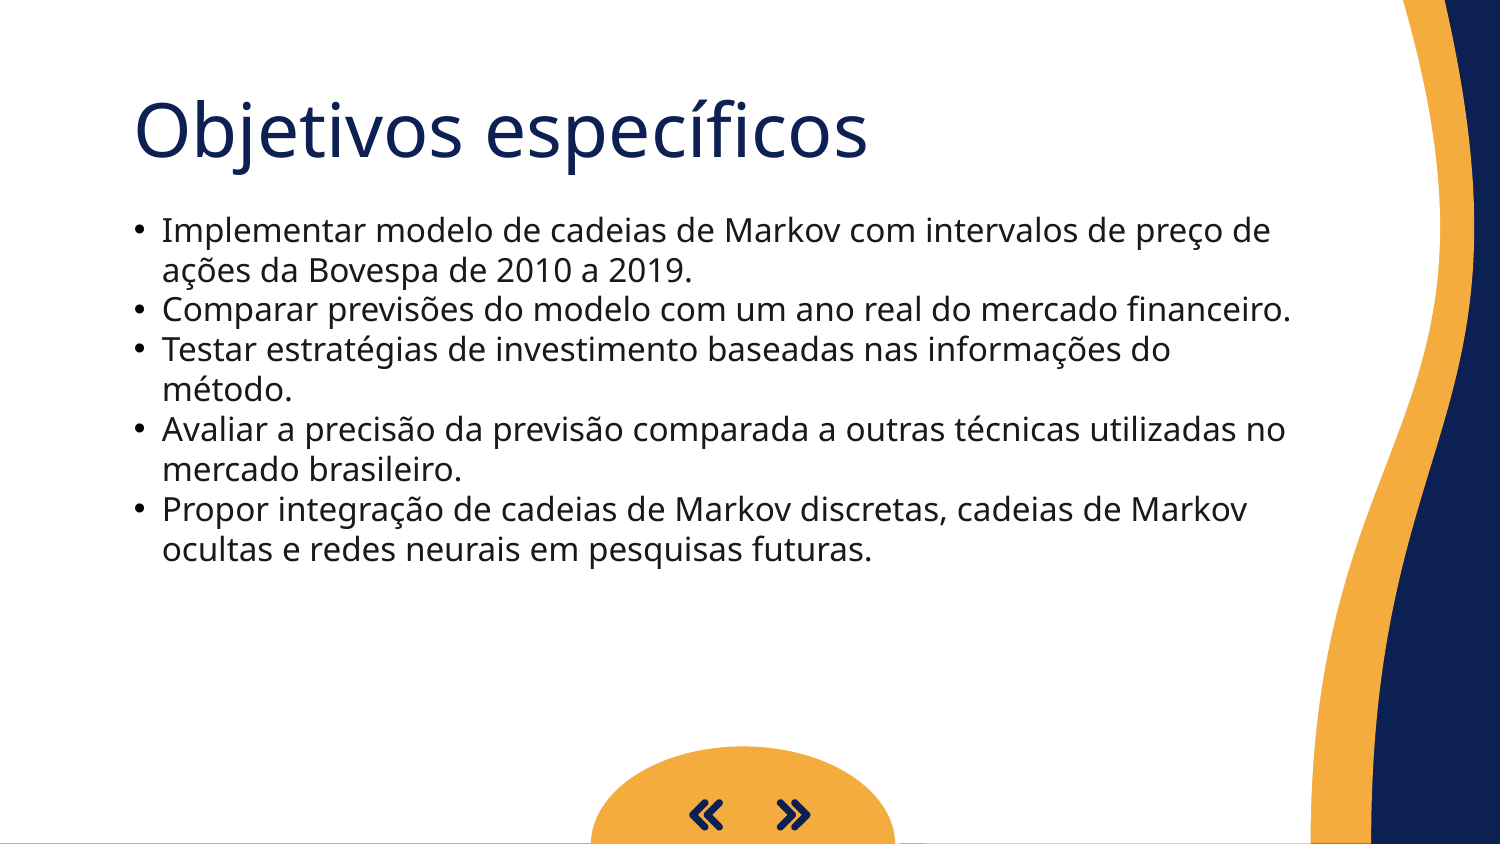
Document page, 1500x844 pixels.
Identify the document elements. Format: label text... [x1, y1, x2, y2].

text_box Implementar modelo de cadeias de Markov com intervalos de preço de ações da Bovespa de 2010 a 2019. Comparar previsões do modelo com um ano real do mercado financeiro. Testar estratégias de investimento baseadas nas informações do método. Avaliar a precisão da previsão comparada a outras técnicas utilizadas no mercado brasileiro. Propor integração de cadeias de Markov discretas, cadeias de Markov ocultas e redes neurais em pesquisas futuras. [118, 193, 1320, 756]
title Objetivos específicos [118, 87, 1382, 167]
text_box [590, 746, 896, 844]
